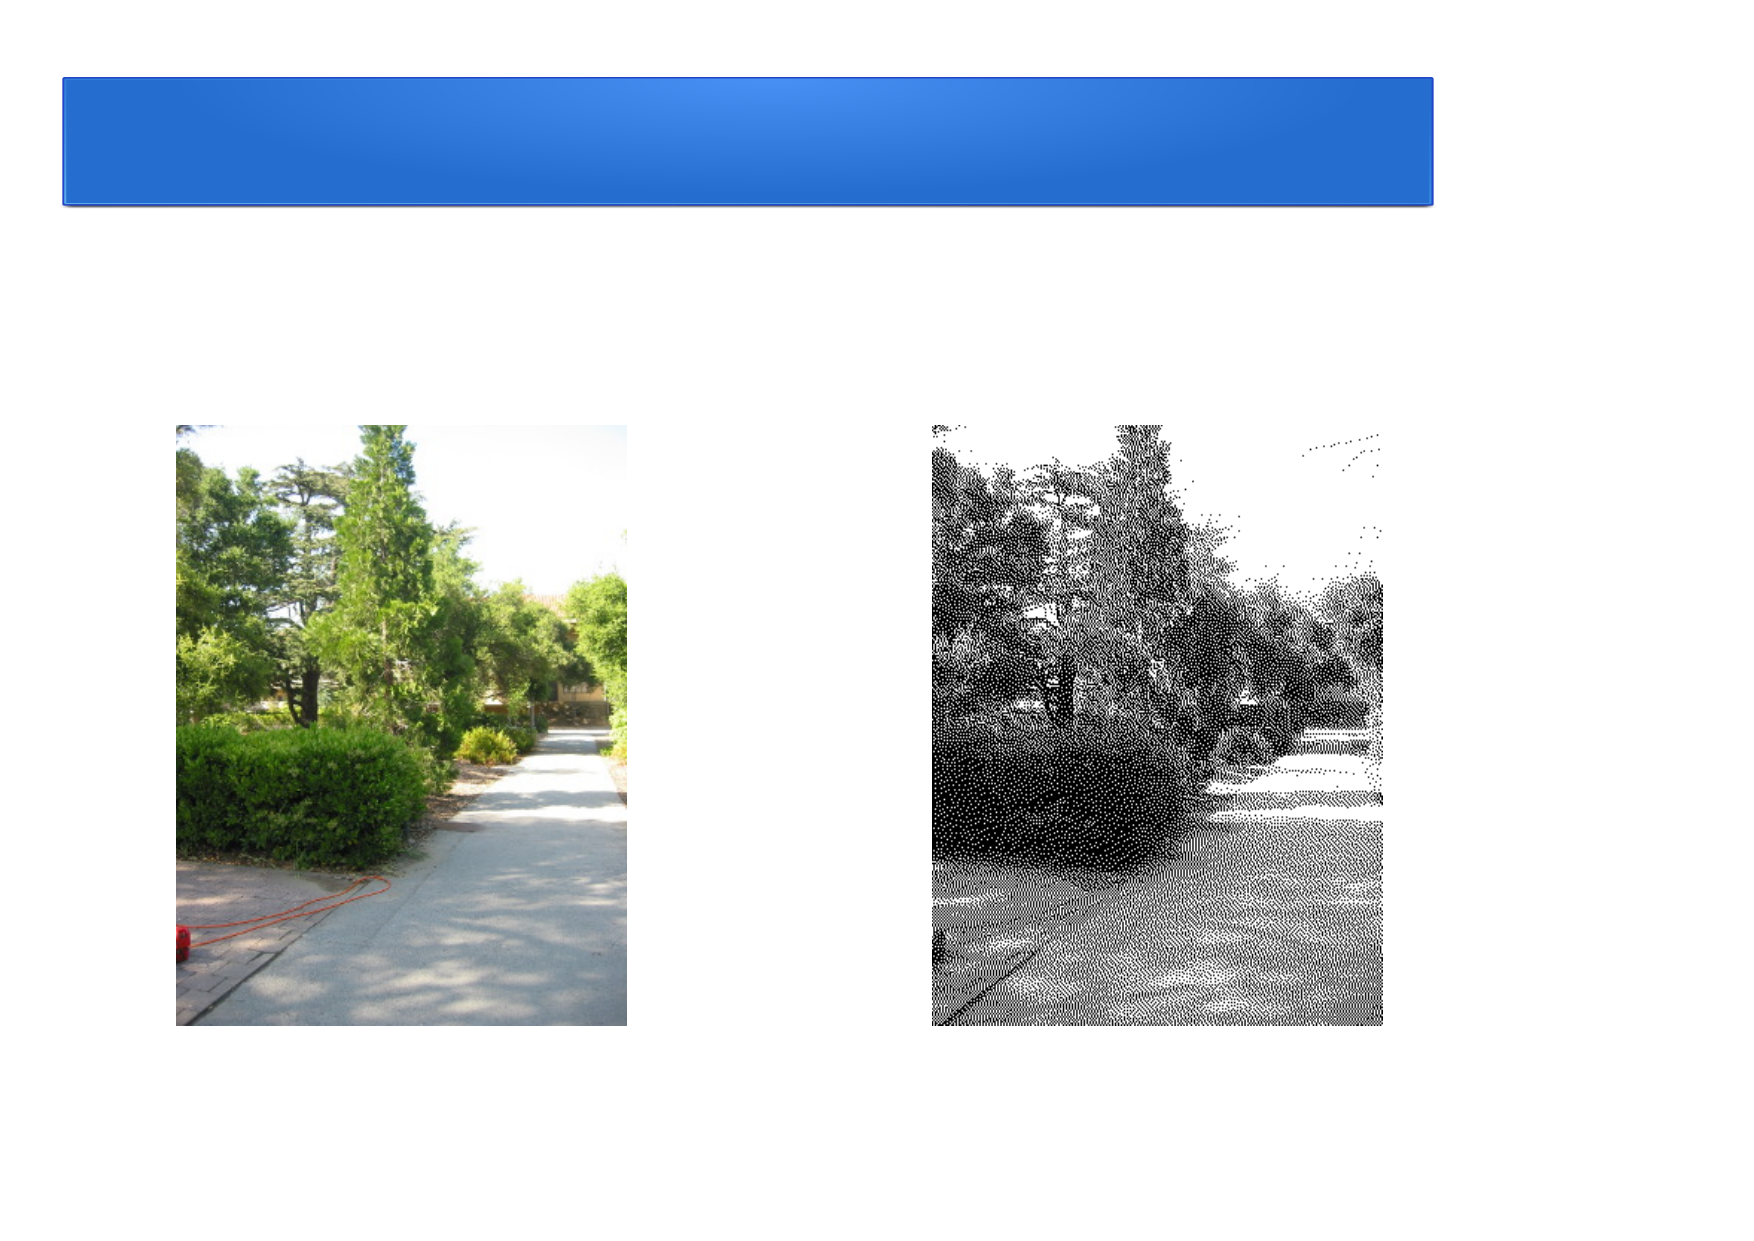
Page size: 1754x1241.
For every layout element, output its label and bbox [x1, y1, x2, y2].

picture [932, 425, 1383, 1026]
picture [176, 425, 627, 1026]
picture [58, 77, 1439, 209]
